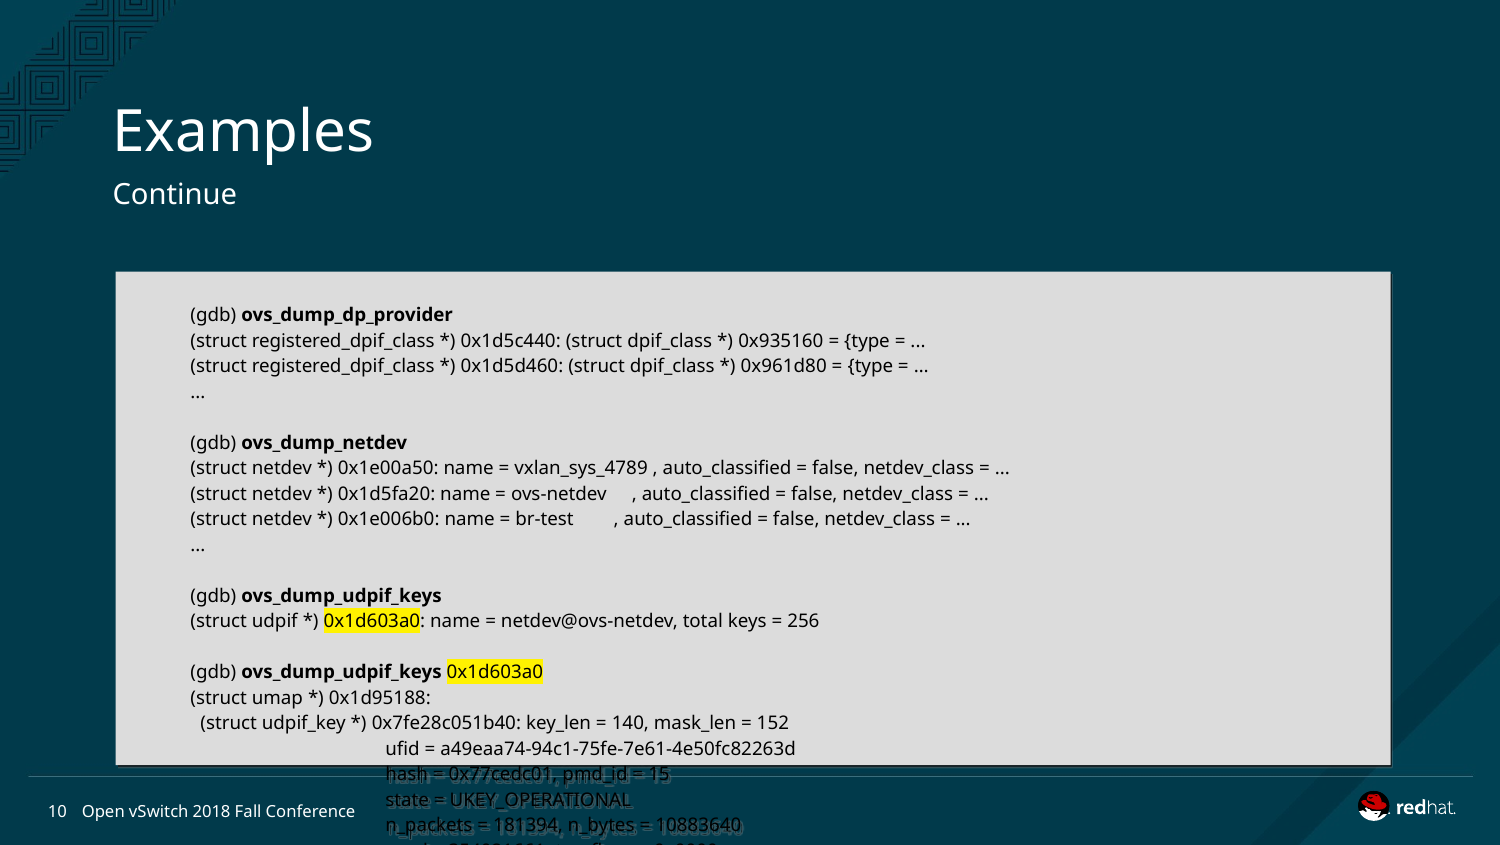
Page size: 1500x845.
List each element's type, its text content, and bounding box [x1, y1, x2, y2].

subtitle Continue [112, 173, 1388, 237]
title Examples [112, 0, 1388, 169]
picture [99, 38, 103, 49]
text_box (gdb) ovs_dump_dp_provider (struct registered_dpif_class *) 0x1d5c440: (struct dpif_class *) 0x935160 = {type = ... (struct registered_dpif_class *) 0x1d5d460: (struct dpif_class *) 0x961d80 = {type = … ... (gdb) ovs_dump_netdev (struct netdev *) 0x1e00a50: name = vxlan_sys_4789 , auto_classified = false, netdev_class = ... (struct netdev *) 0x1d5fa20: name = ovs-netdev , auto_classified = false, netdev_class = ... (struct netdev *) 0x1e006b0: name = br-test , auto_classified = false, netdev_class = ... ... (gdb) ovs_dump_udpif_keys (struct udpif *) 0x1d603a0: name = netdev@ovs-netdev, total keys = 256 (gdb) ovs_dump_udpif_keys 0x1d603a0 (struct umap *) 0x1d95188: (struct udpif_key *) 0x7fe28c051b40: key_len = 140, mask_len = 152 ufid = a49eaa74-94c1-75fe-7e61-4e50fc82263d hash = 0x77cedc01, pmd_id = 15 state = UKEY_OPERATIONAL n_packets = 181394, n_bytes = 10883640 used = 354021661, tcp_flags = 0x0000 (struct udpif_key *) 0x7fe28c042320: key_len = 140, mask_len = 152 ... [115, 271, 1391, 766]
